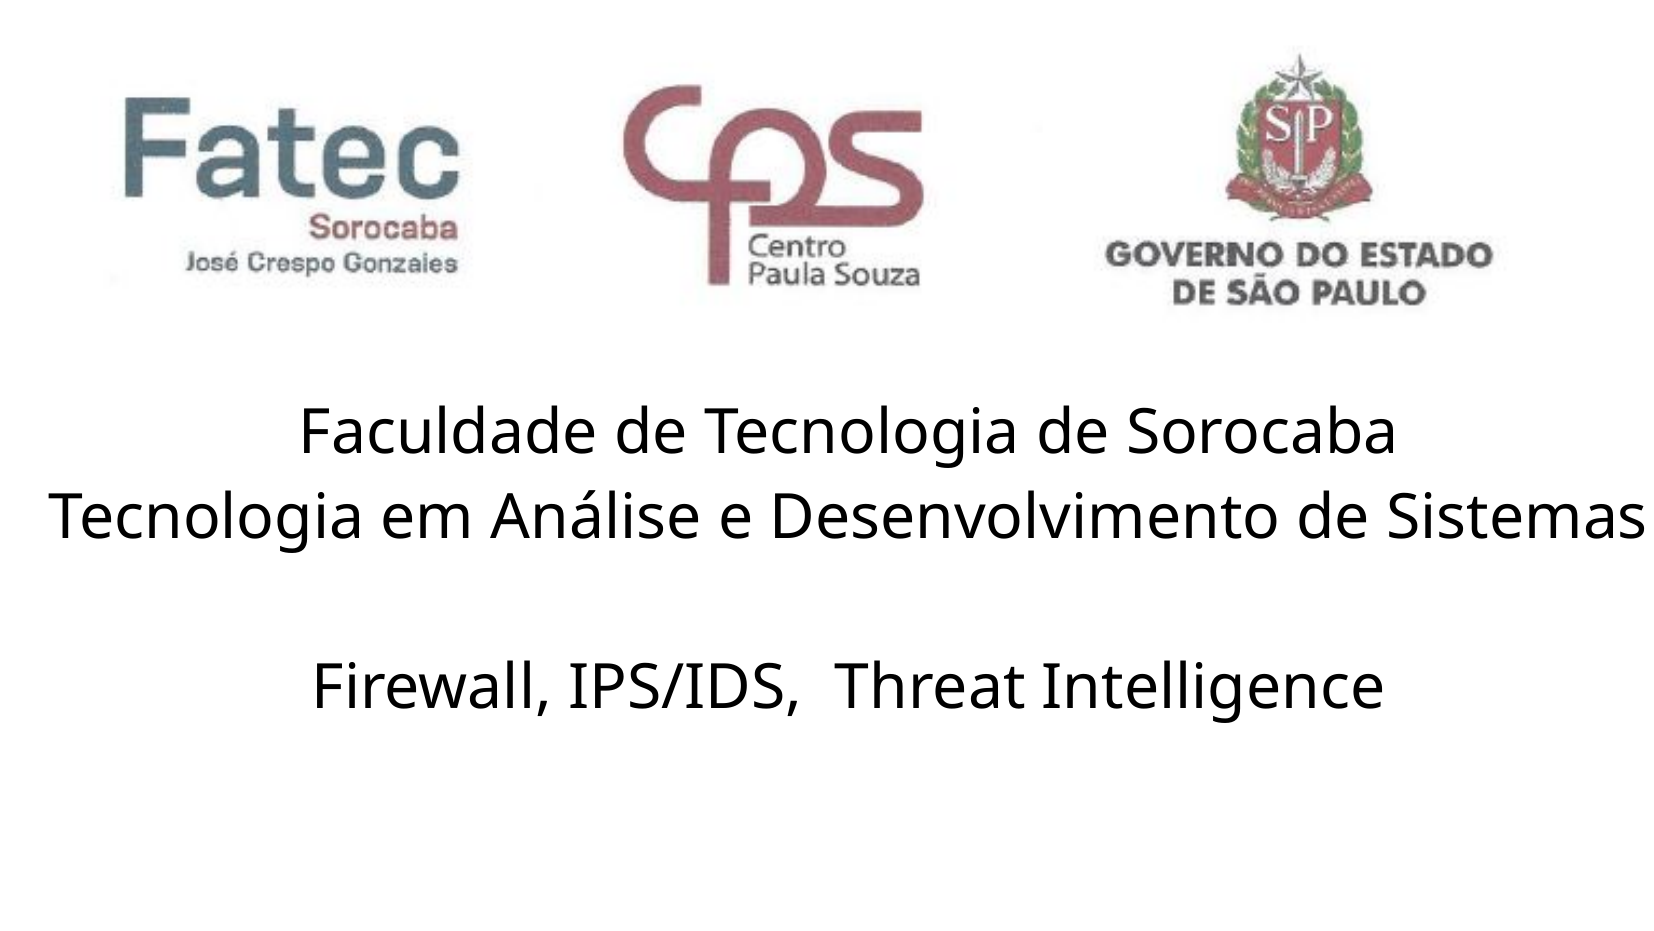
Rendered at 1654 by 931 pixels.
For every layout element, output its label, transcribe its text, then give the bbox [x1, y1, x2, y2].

picture [59, 29, 1554, 351]
text_box Faculdade de Tecnologia de Sorocaba Tecnologia em Análise e Desenvolvimento de Sistemas Firewall, IPS/IDS, Threat Intelligence [34, 379, 1593, 645]
